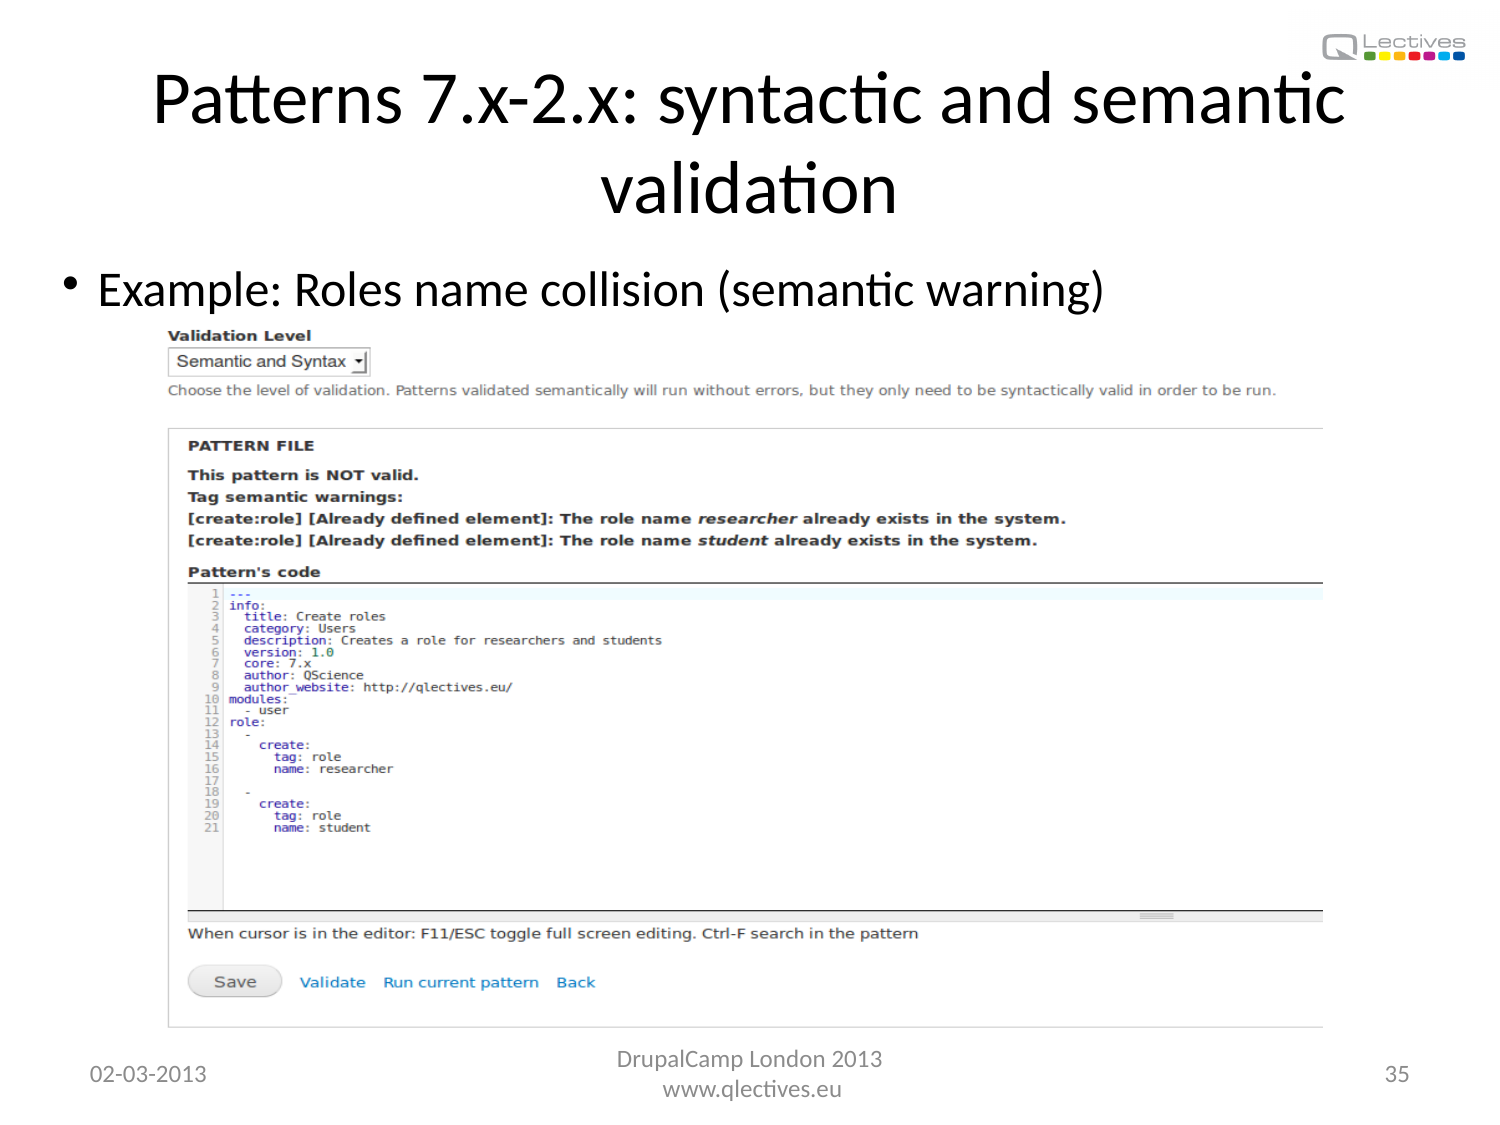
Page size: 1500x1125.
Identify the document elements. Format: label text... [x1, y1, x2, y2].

text_box Patterns 7.x-2.x: syntactic and semantic validation [75, 45, 1425, 233]
text_box <number> [1074, 1042, 1425, 1103]
picture [1288, 9, 1500, 90]
text_box 02-03-2013 [74, 1042, 425, 1103]
text_box Example: Roles name collision (semantic warning) [47, 188, 1410, 353]
text_box DrupalCamp London 2013 www.qlectives.eu [512, 1043, 988, 1103]
picture [153, 318, 1323, 1043]
